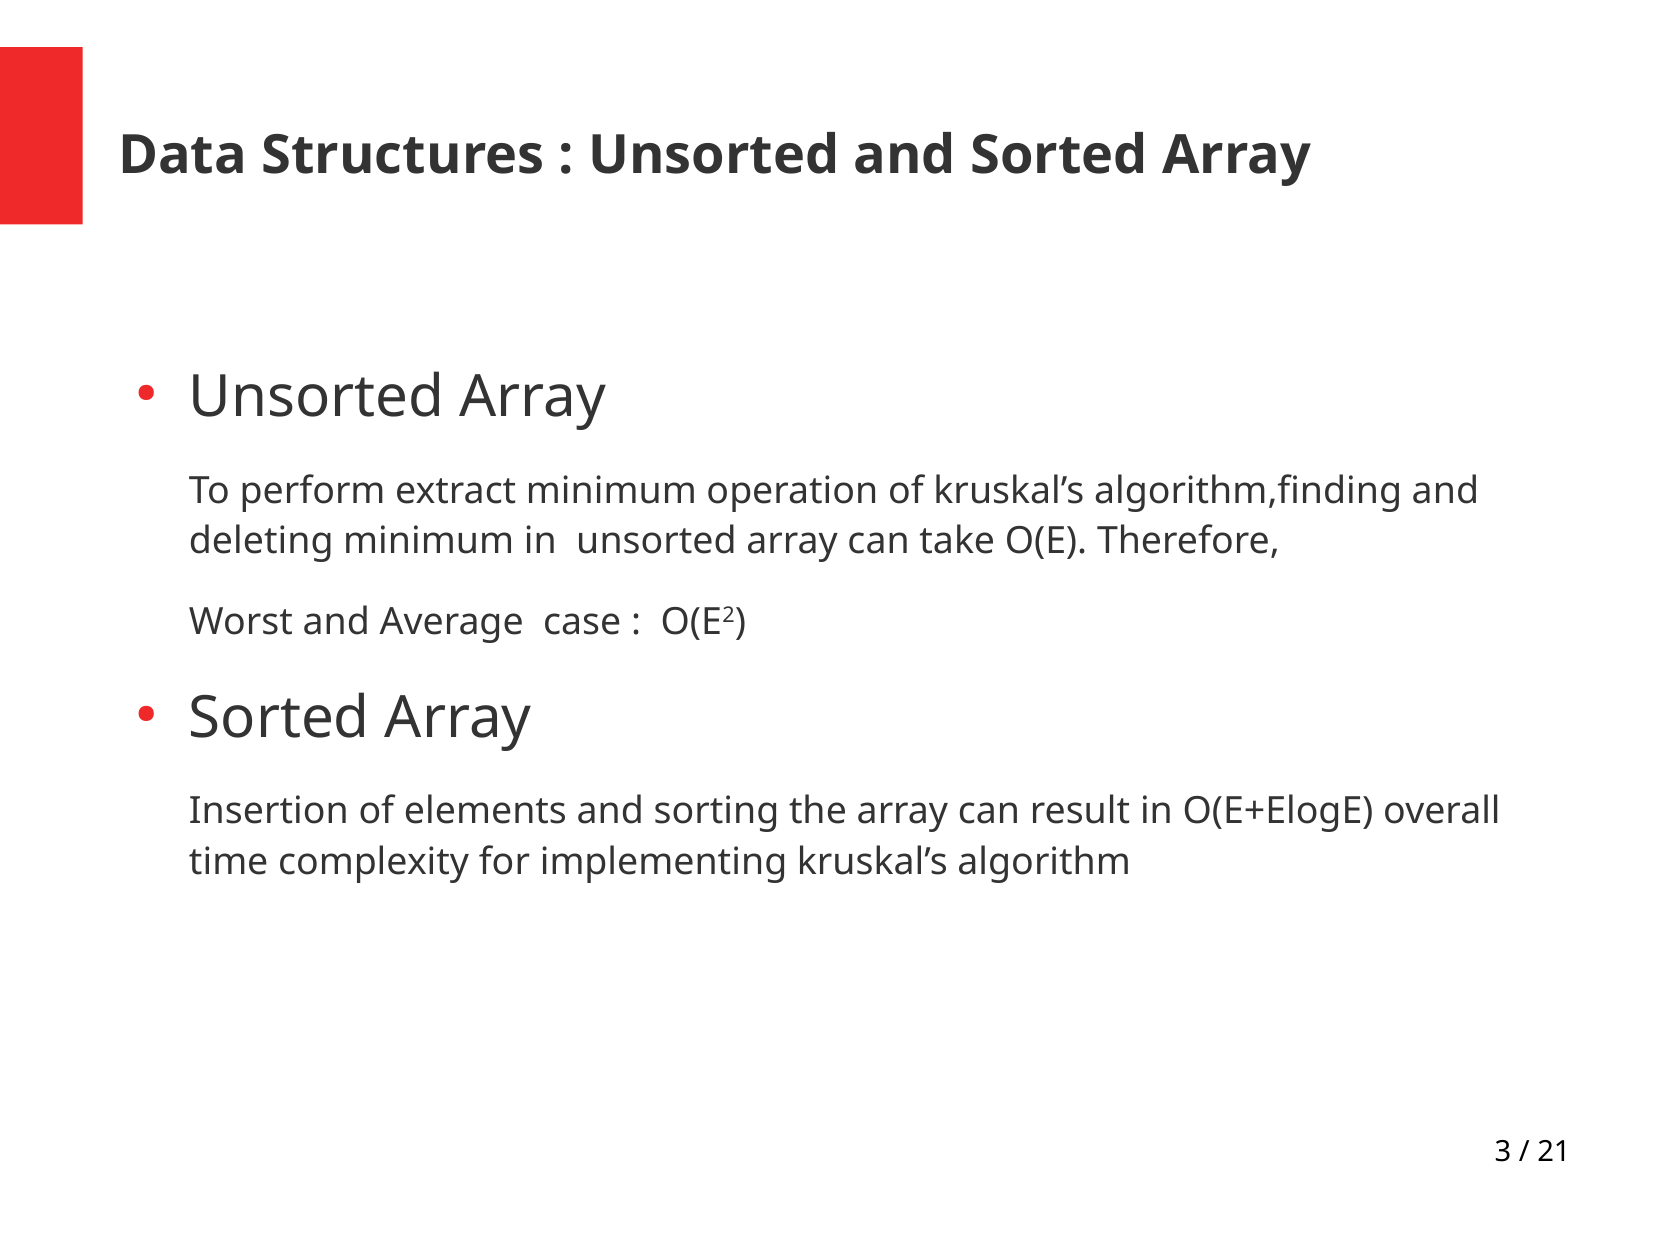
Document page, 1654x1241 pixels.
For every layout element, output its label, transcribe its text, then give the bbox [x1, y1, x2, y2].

list Unsorted Array To perform extract minimum operation of kruskal’s algorithm,finding and deleting minimum in unsorted array can take O(E). Therefore, Worst and Average case : O(E2) Sorted Array Insertion of elements and sorting the array can result in O(E+ElogE) overall time complexity for implementing kruskal’s algorithm [118, 354, 1536, 1074]
title Data Structures : Unsorted and Sorted Array [118, 49, 1571, 257]
